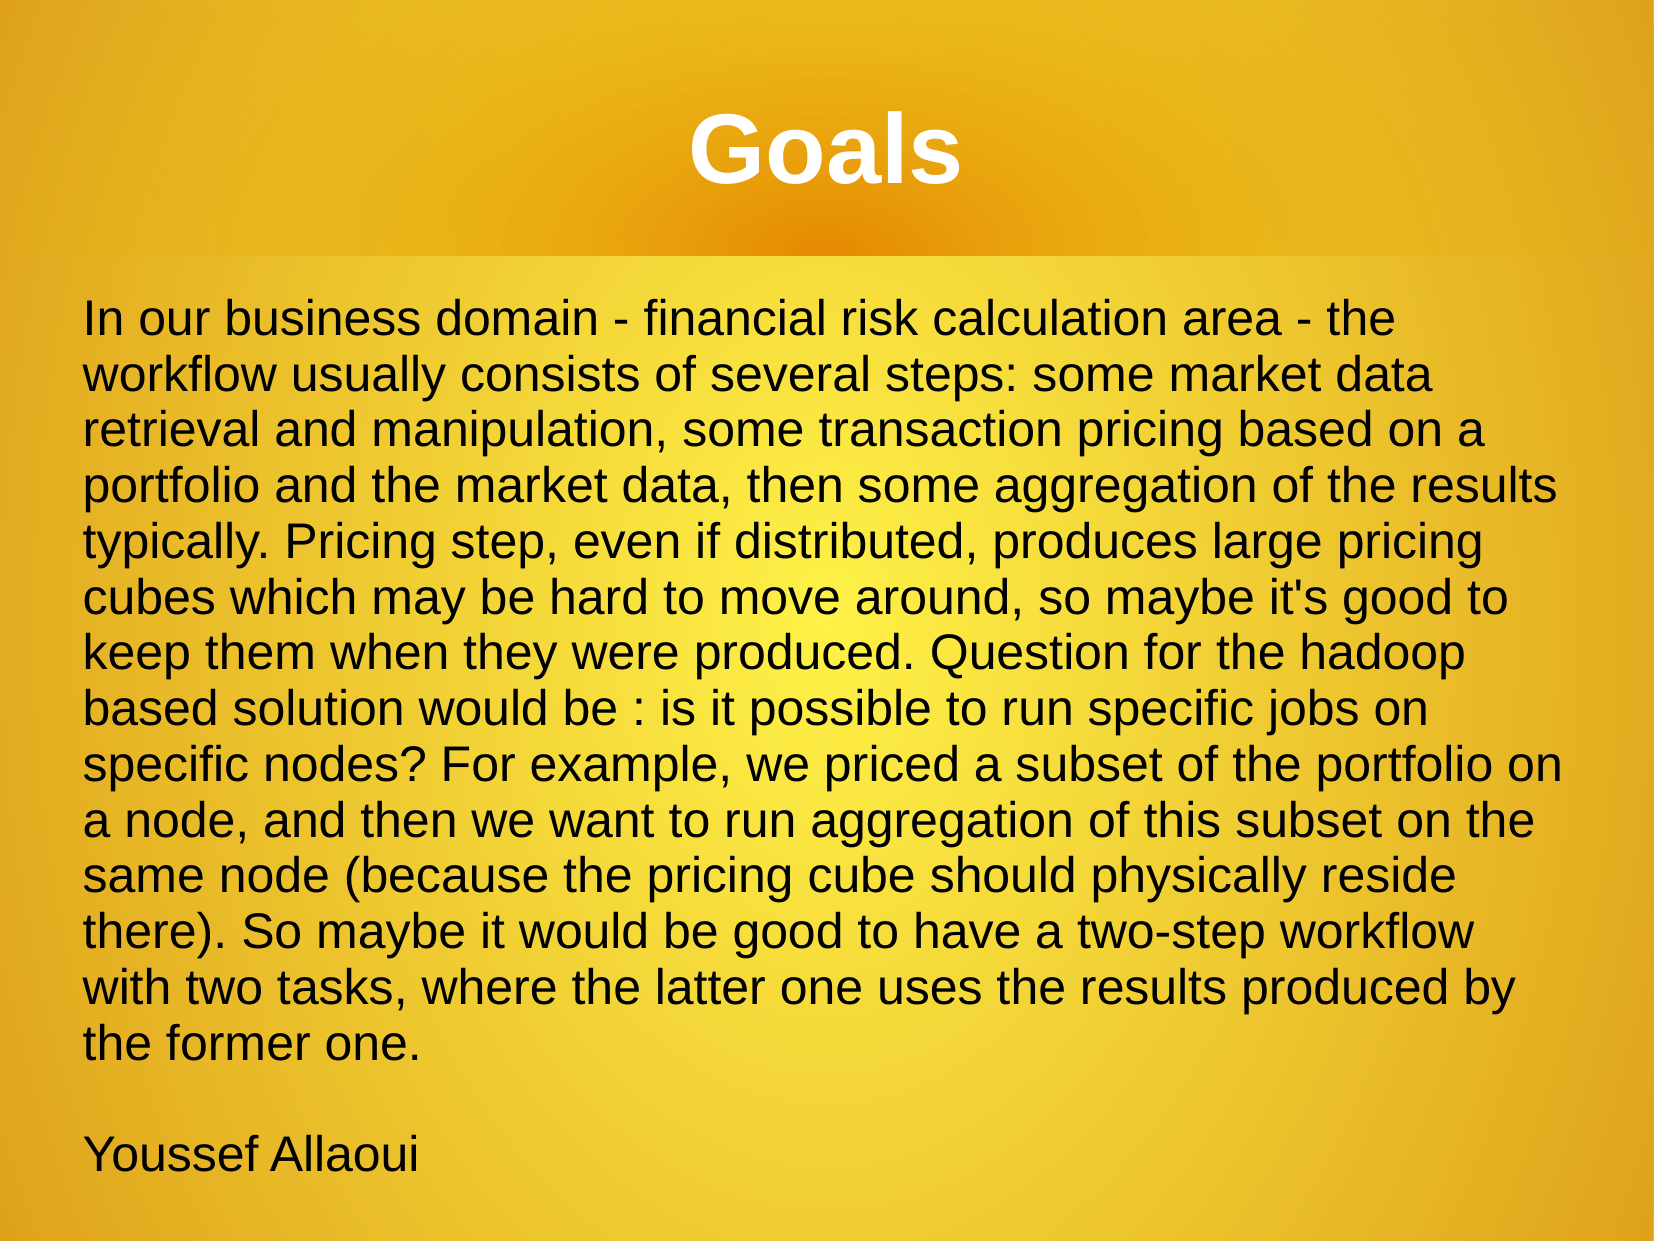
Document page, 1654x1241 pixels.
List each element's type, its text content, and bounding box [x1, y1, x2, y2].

title Goals [82, 47, 1571, 252]
subtitle In our business domain - financial risk calculation area - the workflow usually consists of several steps: some market data retrieval and manipulation, some transaction pricing based on a portfolio and the market data, then some aggregation of the results typically. Pricing step, even if distributed, produces large pricing cubes which may be hard to move around, so maybe it's good to keep them when they were produced. Question for the hadoop based solution would be : is it possible to run specific jobs on specific nodes? For example, we priced a subset of the portfolio on a node, and then we want to run aggregation of this subset on the same node (because the pricing cube should physically reside there). So maybe it would be good to have a two-step workflow with two tasks, where the latter one uses the results produced by the former one. Youssef Allaoui [82, 290, 1571, 1199]
